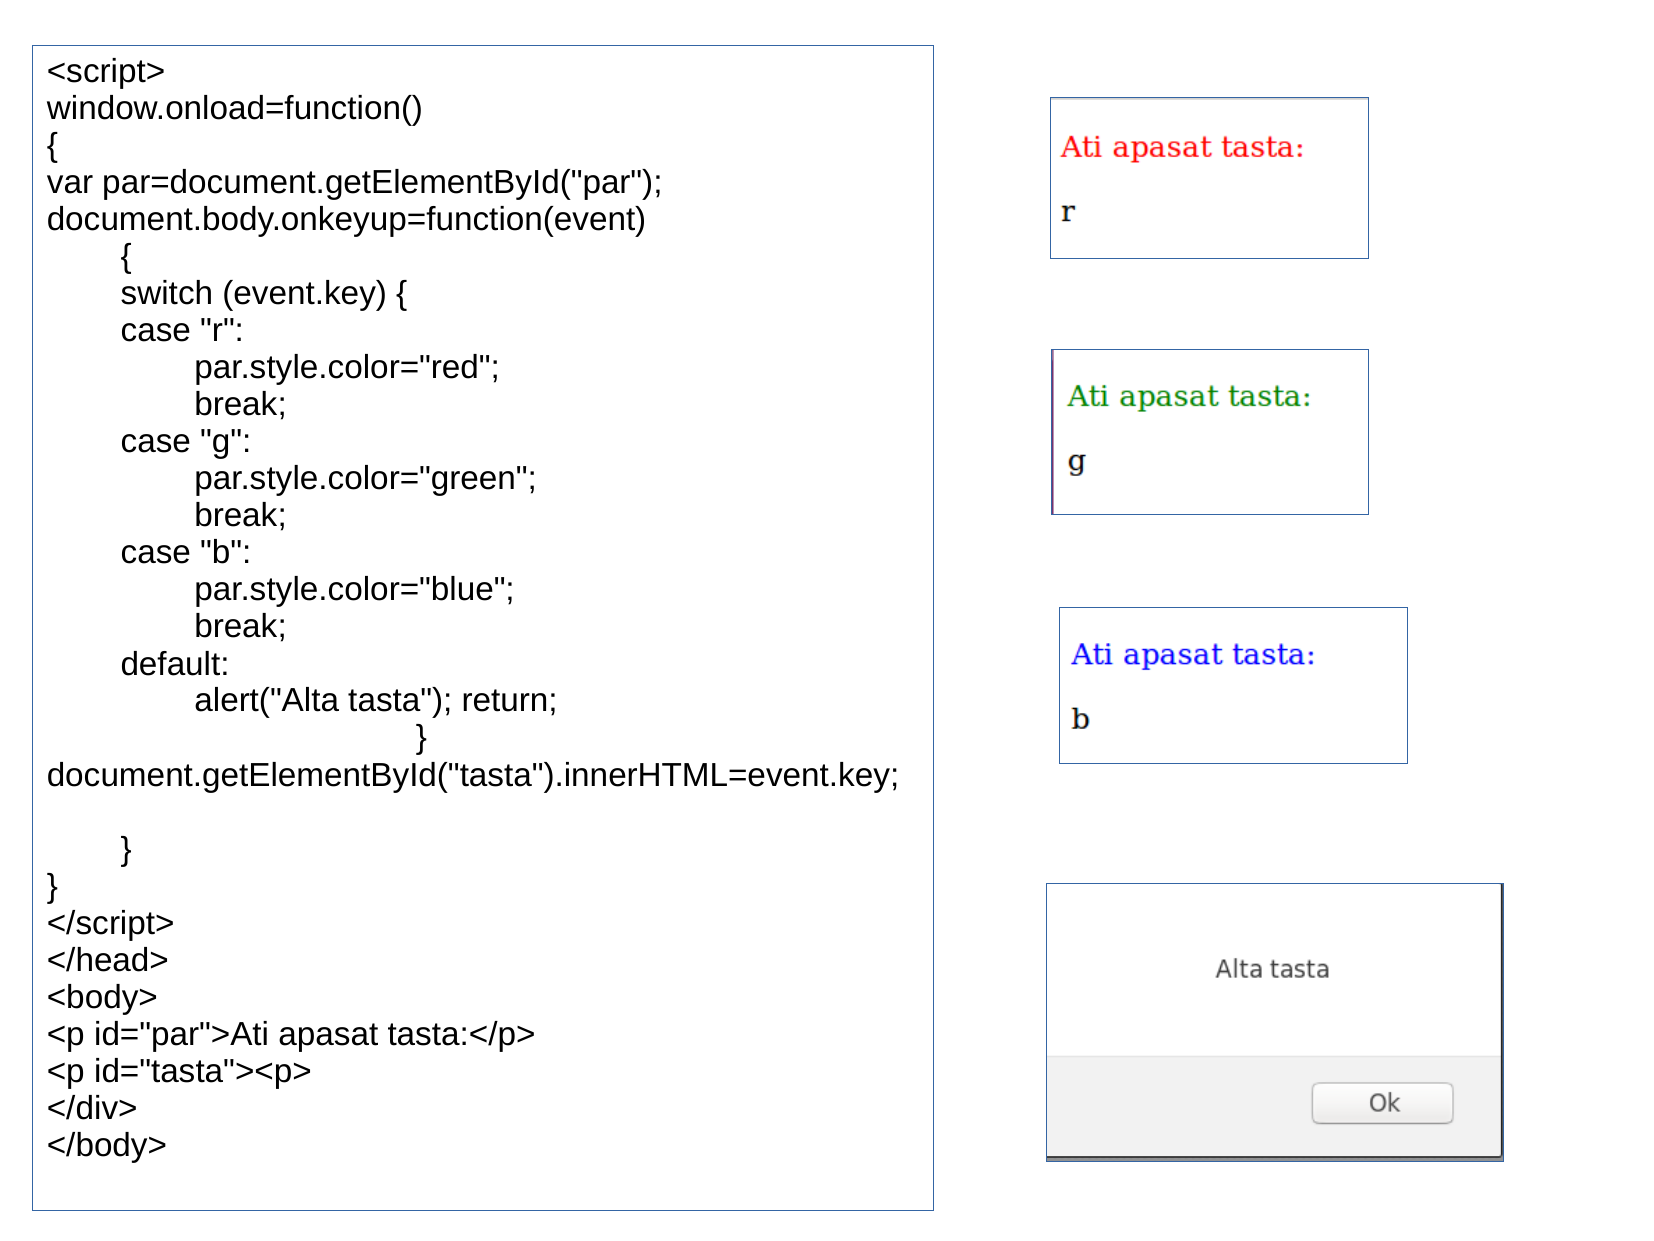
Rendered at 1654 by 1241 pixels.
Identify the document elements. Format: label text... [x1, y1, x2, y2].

picture [1051, 349, 1369, 515]
text_box <script> window.onload=function() { var par=document.getElementById("par"); document.body.onkeyup=function(event) { switch (event.key) { case "r": par.style.color="red"; break; case "g": par.style.color="green"; break; case "b": par.style.color="blue"; break; default: alert("Alta tasta"); return; } document.getElementById("tasta").innerHTML=event.key; } } </script> </head> <body> <p id="par">Ati apasat tasta:</p> <p id="tasta"><p> </div> </body> [32, 45, 934, 1211]
picture [1046, 883, 1504, 1162]
picture [1059, 607, 1408, 764]
picture [1050, 97, 1369, 259]
